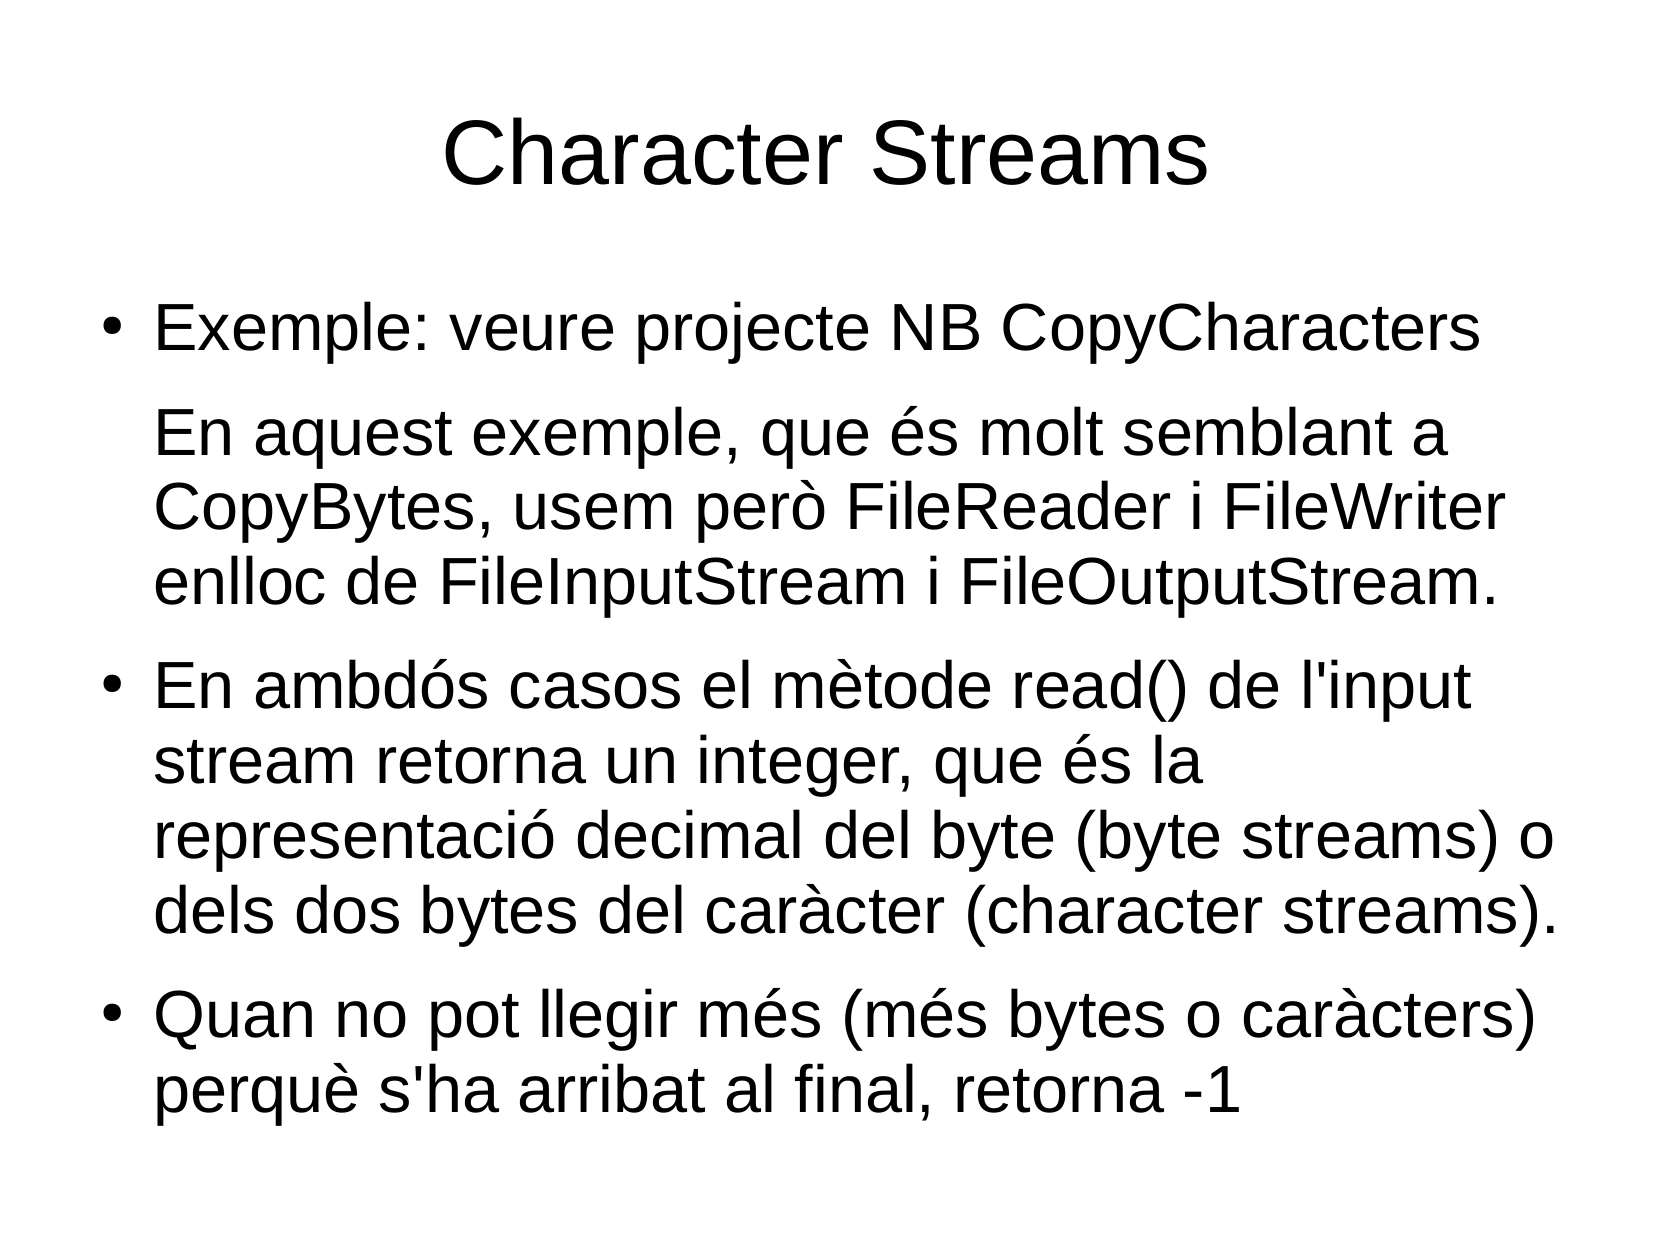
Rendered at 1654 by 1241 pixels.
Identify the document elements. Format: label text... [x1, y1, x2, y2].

list Exemple: veure projecte NB CopyCharacters En aquest exemple, que és molt semblant a CopyBytes, usem però FileReader i FileWriter enlloc de FileInputStream i FileOutputStream. En ambdós casos el mètode read() de l'input stream retorna un integer, que és la representació decimal del byte (byte streams) o dels dos bytes del caràcter (character streams). Quan no pot llegir més (més bytes o caràcters) perquè s'ha arribat al final, retorna -1 [82, 290, 1571, 1127]
title Character Streams [82, 49, 1571, 257]
